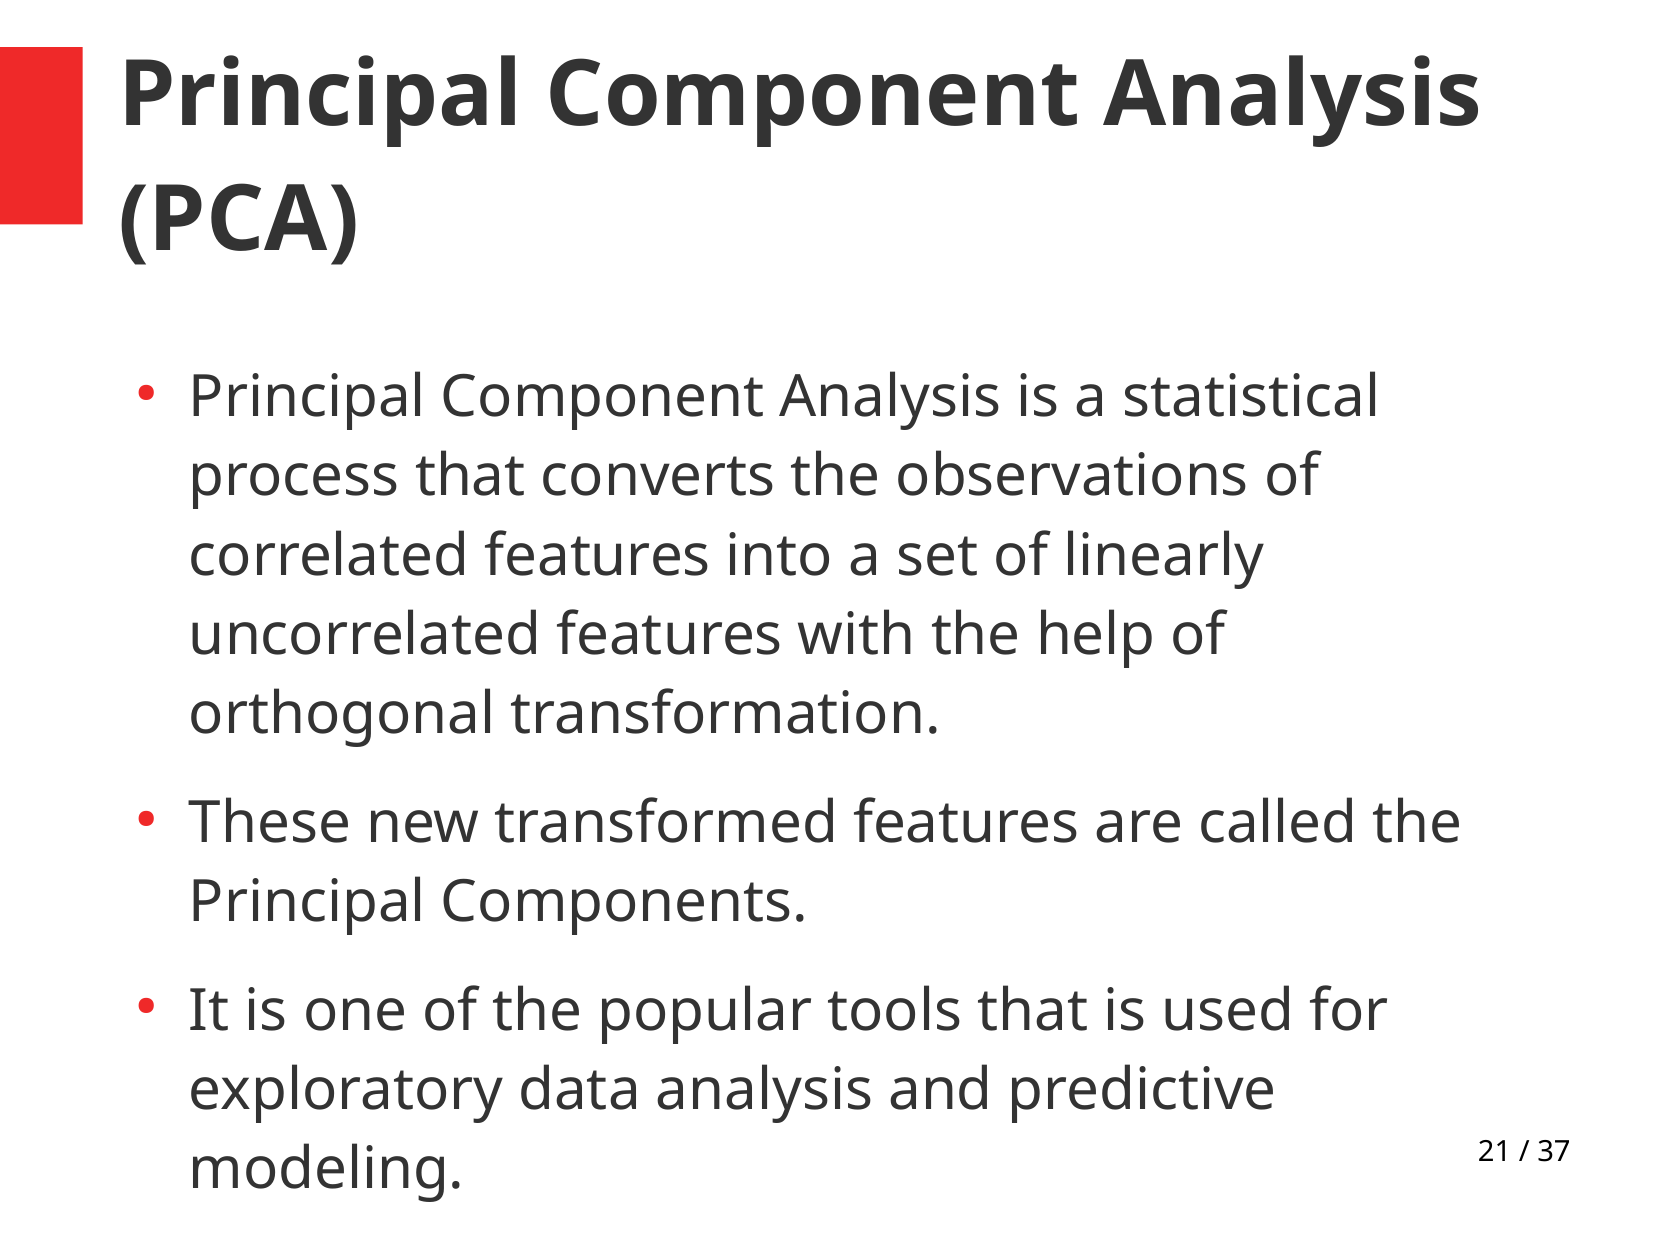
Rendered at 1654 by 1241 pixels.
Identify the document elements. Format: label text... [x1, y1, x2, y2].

title Principal Component Analysis (PCA) [118, 28, 1571, 278]
list Principal Component Analysis is a statistical process that converts the observations of correlated features into a set of linearly uncorrelated features with the help of orthogonal transformation. These new transformed features are called the Principal Components. It is one of the popular tools that is used for exploratory data analysis and predictive modeling. [118, 354, 1536, 1074]
